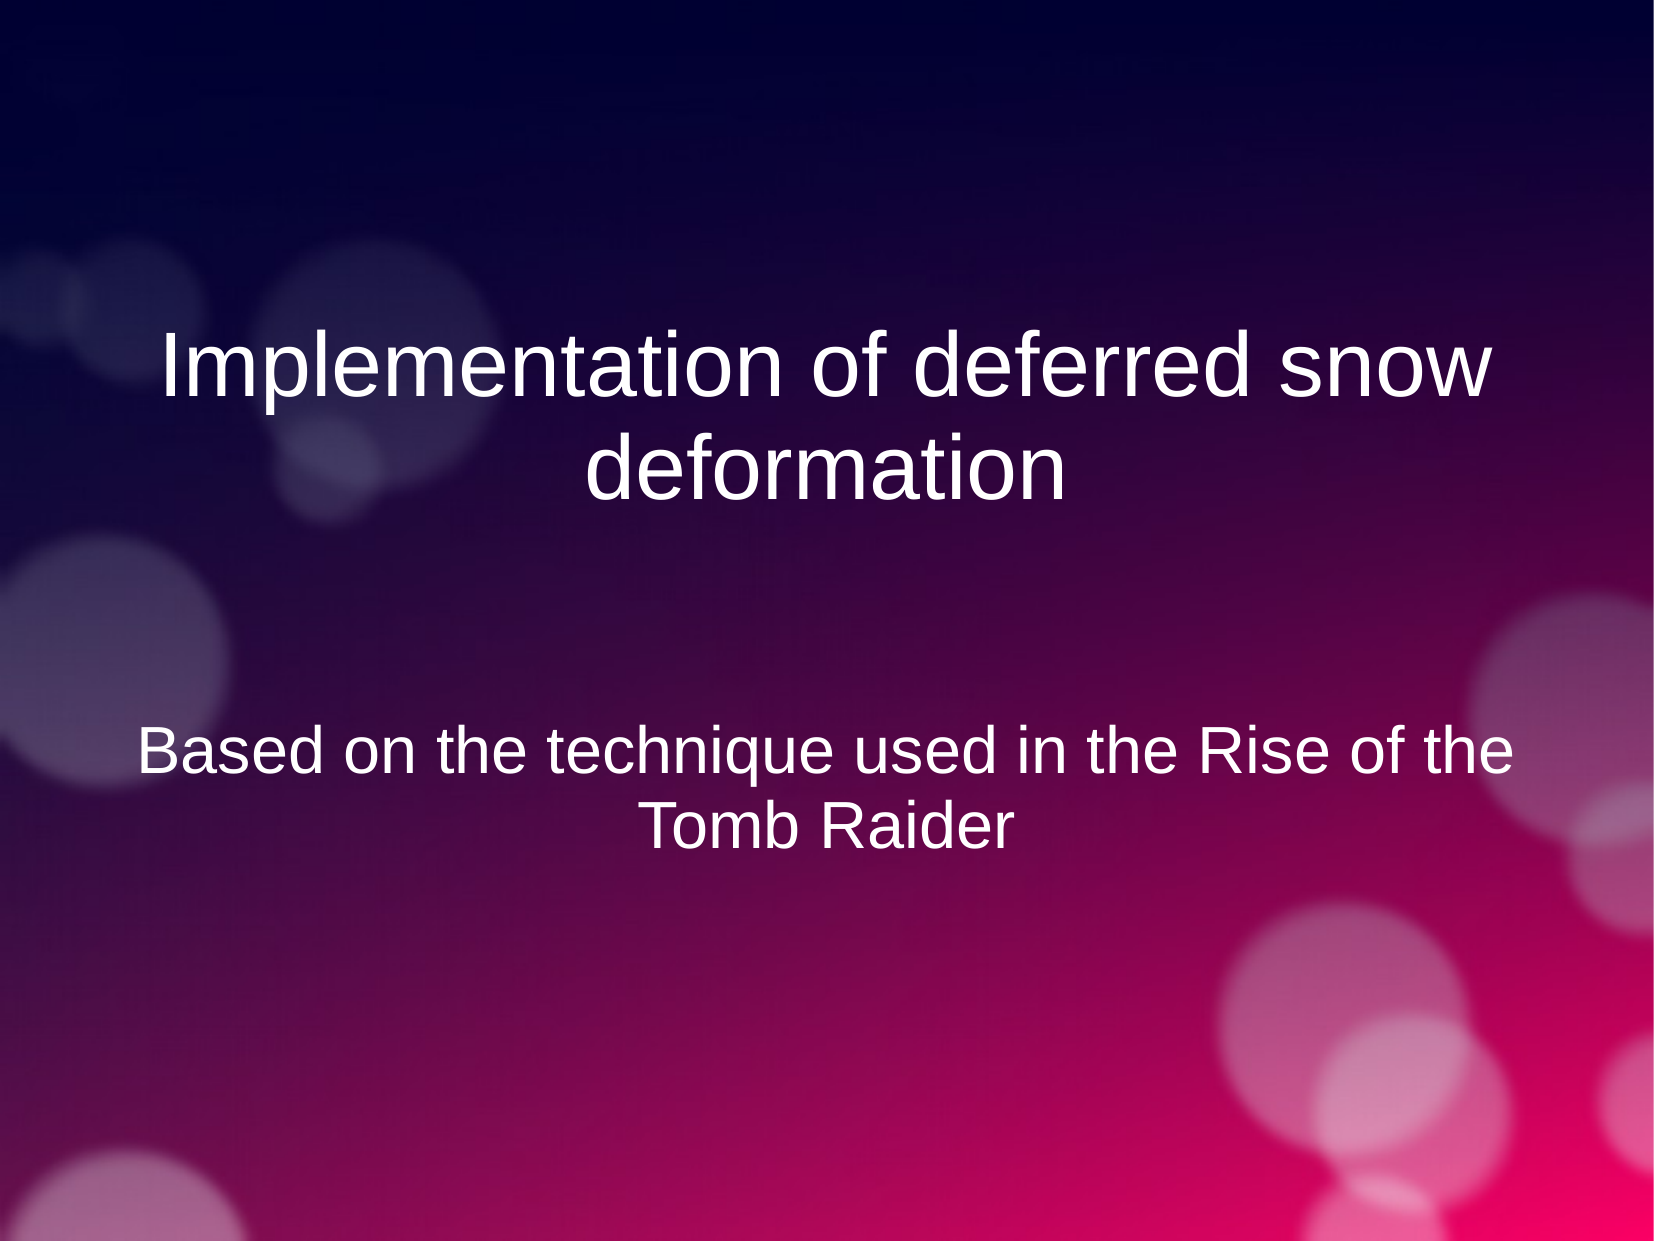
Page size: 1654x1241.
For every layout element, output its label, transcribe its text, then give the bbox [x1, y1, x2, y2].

subtitle Based on the technique used in the Rise of the Tomb Raider [82, 566, 1571, 1010]
picture [0, 0, 1654, 1241]
title Implementation of deferred snow deformation [82, 312, 1571, 520]
